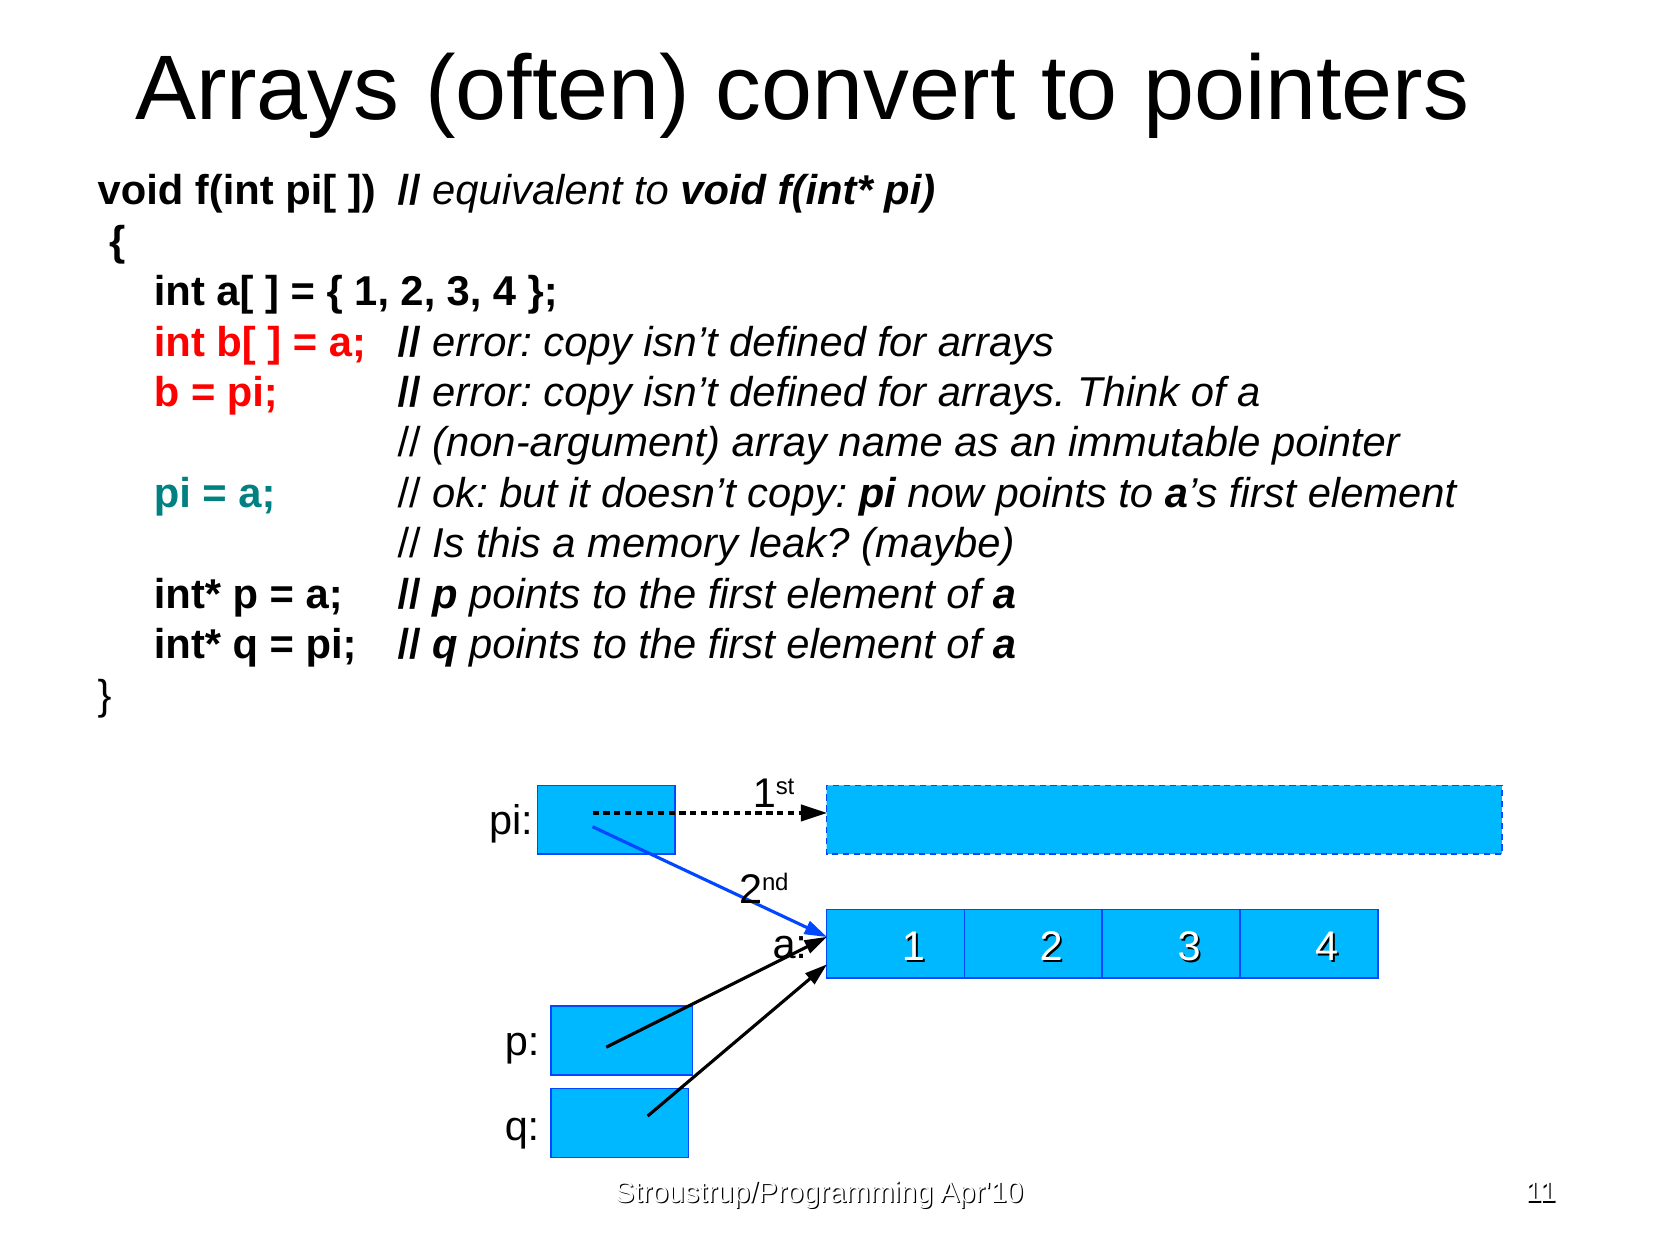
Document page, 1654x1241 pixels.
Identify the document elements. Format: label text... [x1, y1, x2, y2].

text_box <number> [1184, 1129, 1571, 1216]
list void f(int pi[ ]) // equivalent to void f(int* pi) { int a[ ] = { 1, 2, 3, 4 }; int b[ ] = a; // error: copy isn’t defined for arrays b = pi; // error: copy isn’t defined for arrays. Think of a // (non-argument) array name as an immutable pointer pi = a; // ok: but it doesn’t copy: pi now points to a’s first element // Is this a memory leak? (maybe) int* p = a; // p points to the first element of a int* q = pi; // q points to the first element of a } [82, 165, 1654, 800]
text_box 4 [1240, 909, 1378, 979]
text_box a: [778, 947, 788, 956]
text_box Stroustrup/Programming Apr'10 [564, 1129, 1089, 1216]
text_box a: [722, 920, 819, 975]
text_box a: [757, 909, 833, 975]
text_box pi: [438, 785, 550, 851]
text_box 1 [826, 909, 964, 979]
text_box 3 [1102, 909, 1240, 979]
text_box [551, 1005, 693, 1075]
text_box q: [454, 1091, 565, 1157]
title Arrays (often) convert to pointers [0, 0, 1571, 207]
text_box [551, 1088, 689, 1129]
text_box a: [797, 920, 809, 925]
text_box 2nd [688, 854, 814, 920]
text_box 1st [702, 757, 886, 824]
text_box 2 [964, 909, 1102, 979]
text_box [537, 785, 676, 855]
text_box [826, 785, 1502, 855]
text_box p: [454, 1005, 579, 1072]
